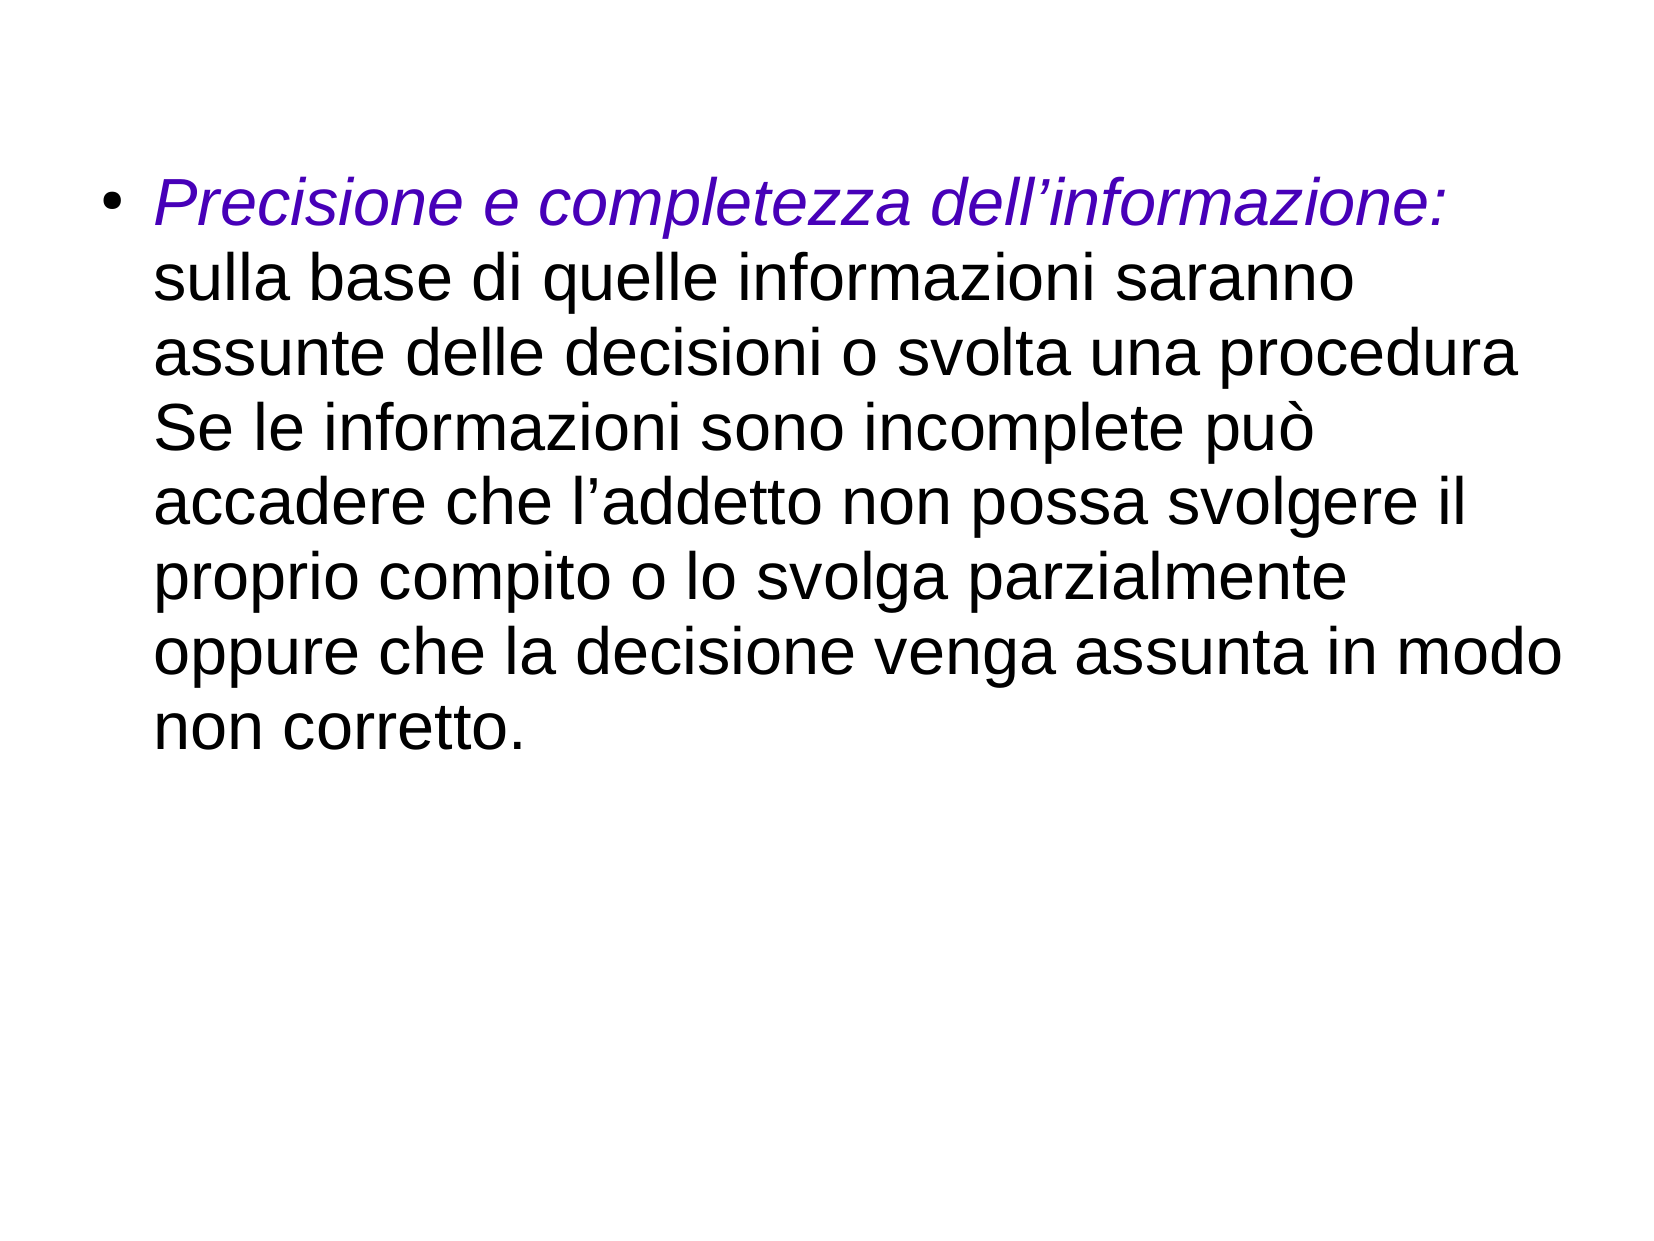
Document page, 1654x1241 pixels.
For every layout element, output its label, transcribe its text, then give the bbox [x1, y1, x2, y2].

list Precisione e completezza dell’informazione: sulla base di quelle informazioni saranno assunte delle decisioni o svolta una procedura Se le informazioni sono incomplete può accadere che l’addetto non possa svolgere il proprio compito o lo svolga parzialmente oppure che la decisione venga assunta in modo non corretto. [82, 165, 1571, 885]
